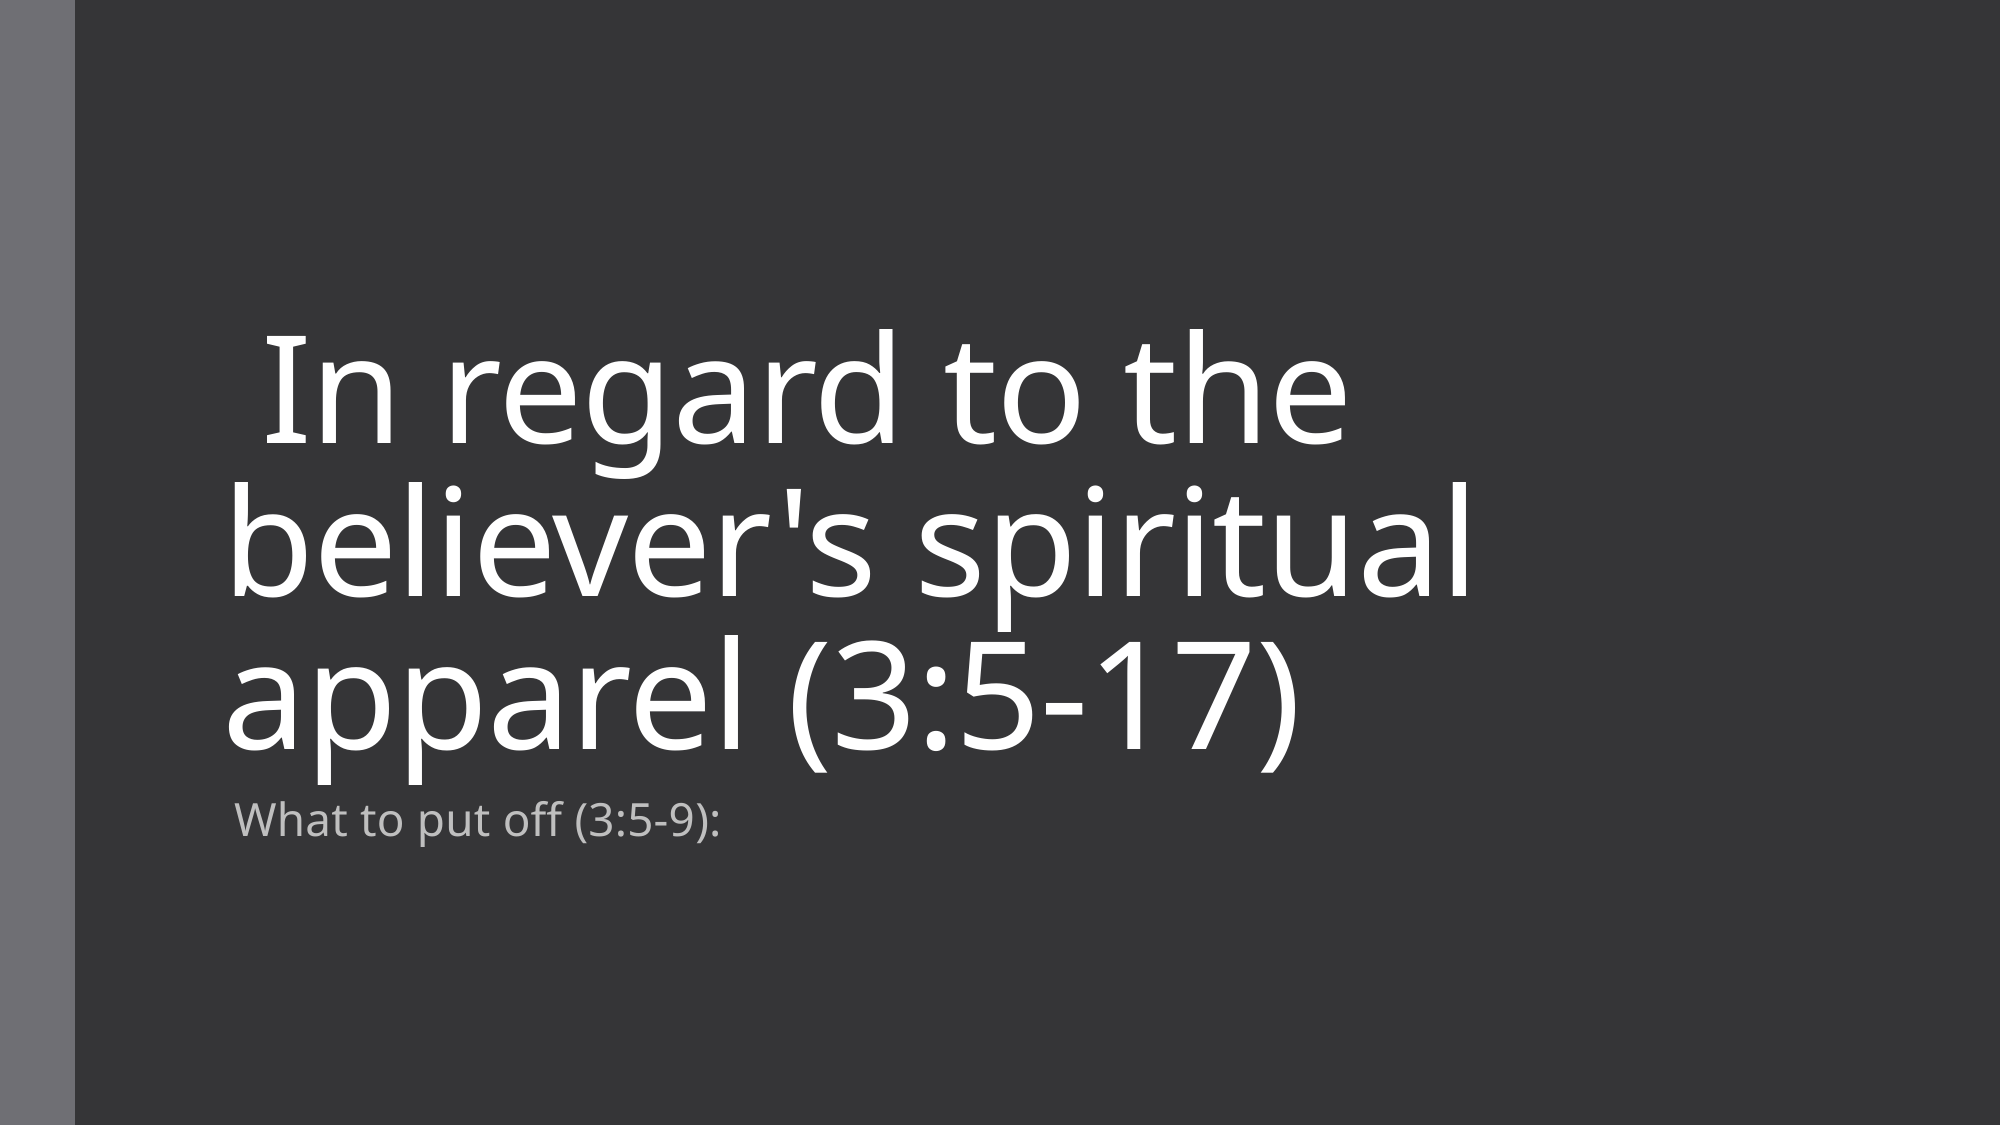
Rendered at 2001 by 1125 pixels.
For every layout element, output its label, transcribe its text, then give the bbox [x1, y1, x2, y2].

title In regard to the believer's spiritual apparel (3:5-17) [206, 124, 1752, 787]
subtitle What to put off (3:5-9): [206, 787, 1752, 1066]
